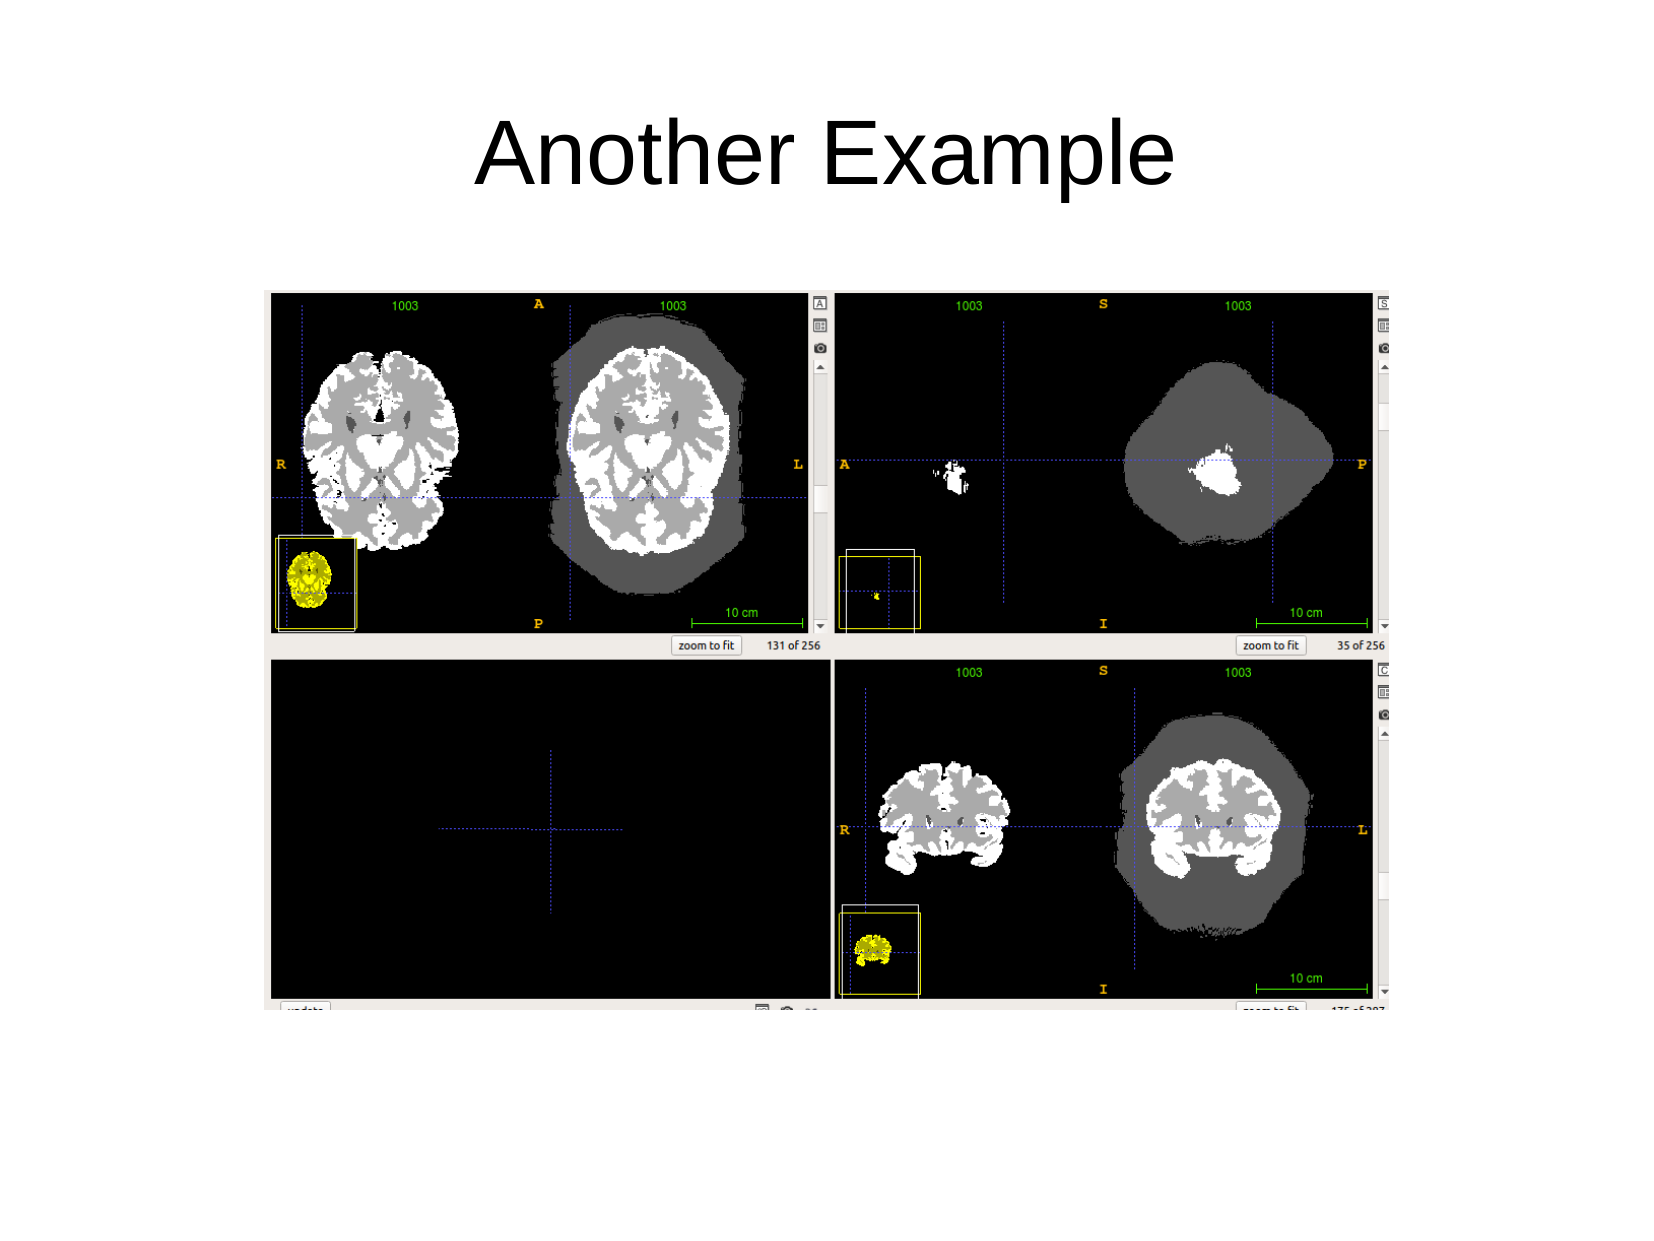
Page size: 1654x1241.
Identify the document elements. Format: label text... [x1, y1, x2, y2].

picture [264, 290, 1389, 1010]
title Another Example [82, 49, 1571, 257]
